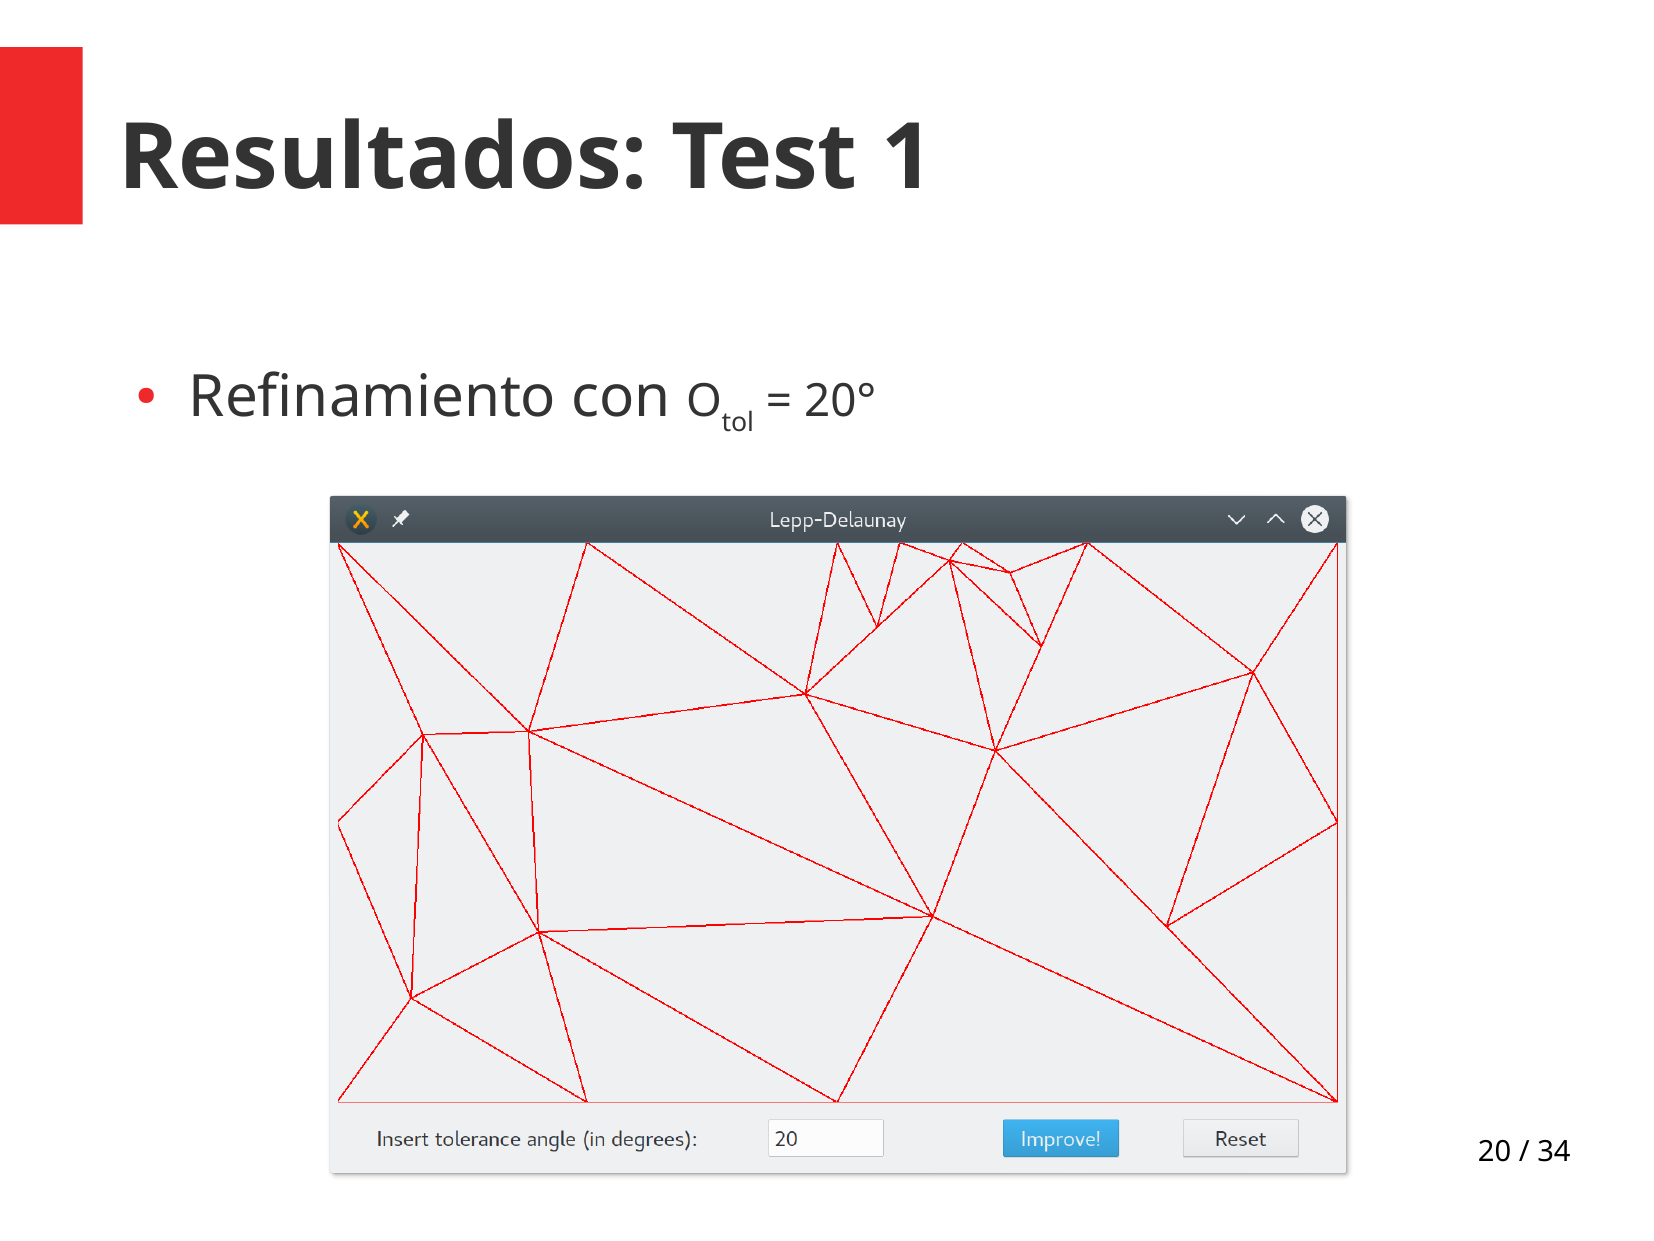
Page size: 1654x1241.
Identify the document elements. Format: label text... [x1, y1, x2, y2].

list Refinamiento con Otol = 20° [118, 354, 1536, 1074]
picture [324, 490, 1356, 1183]
title Resultados: Test 1 [118, 49, 1571, 257]
